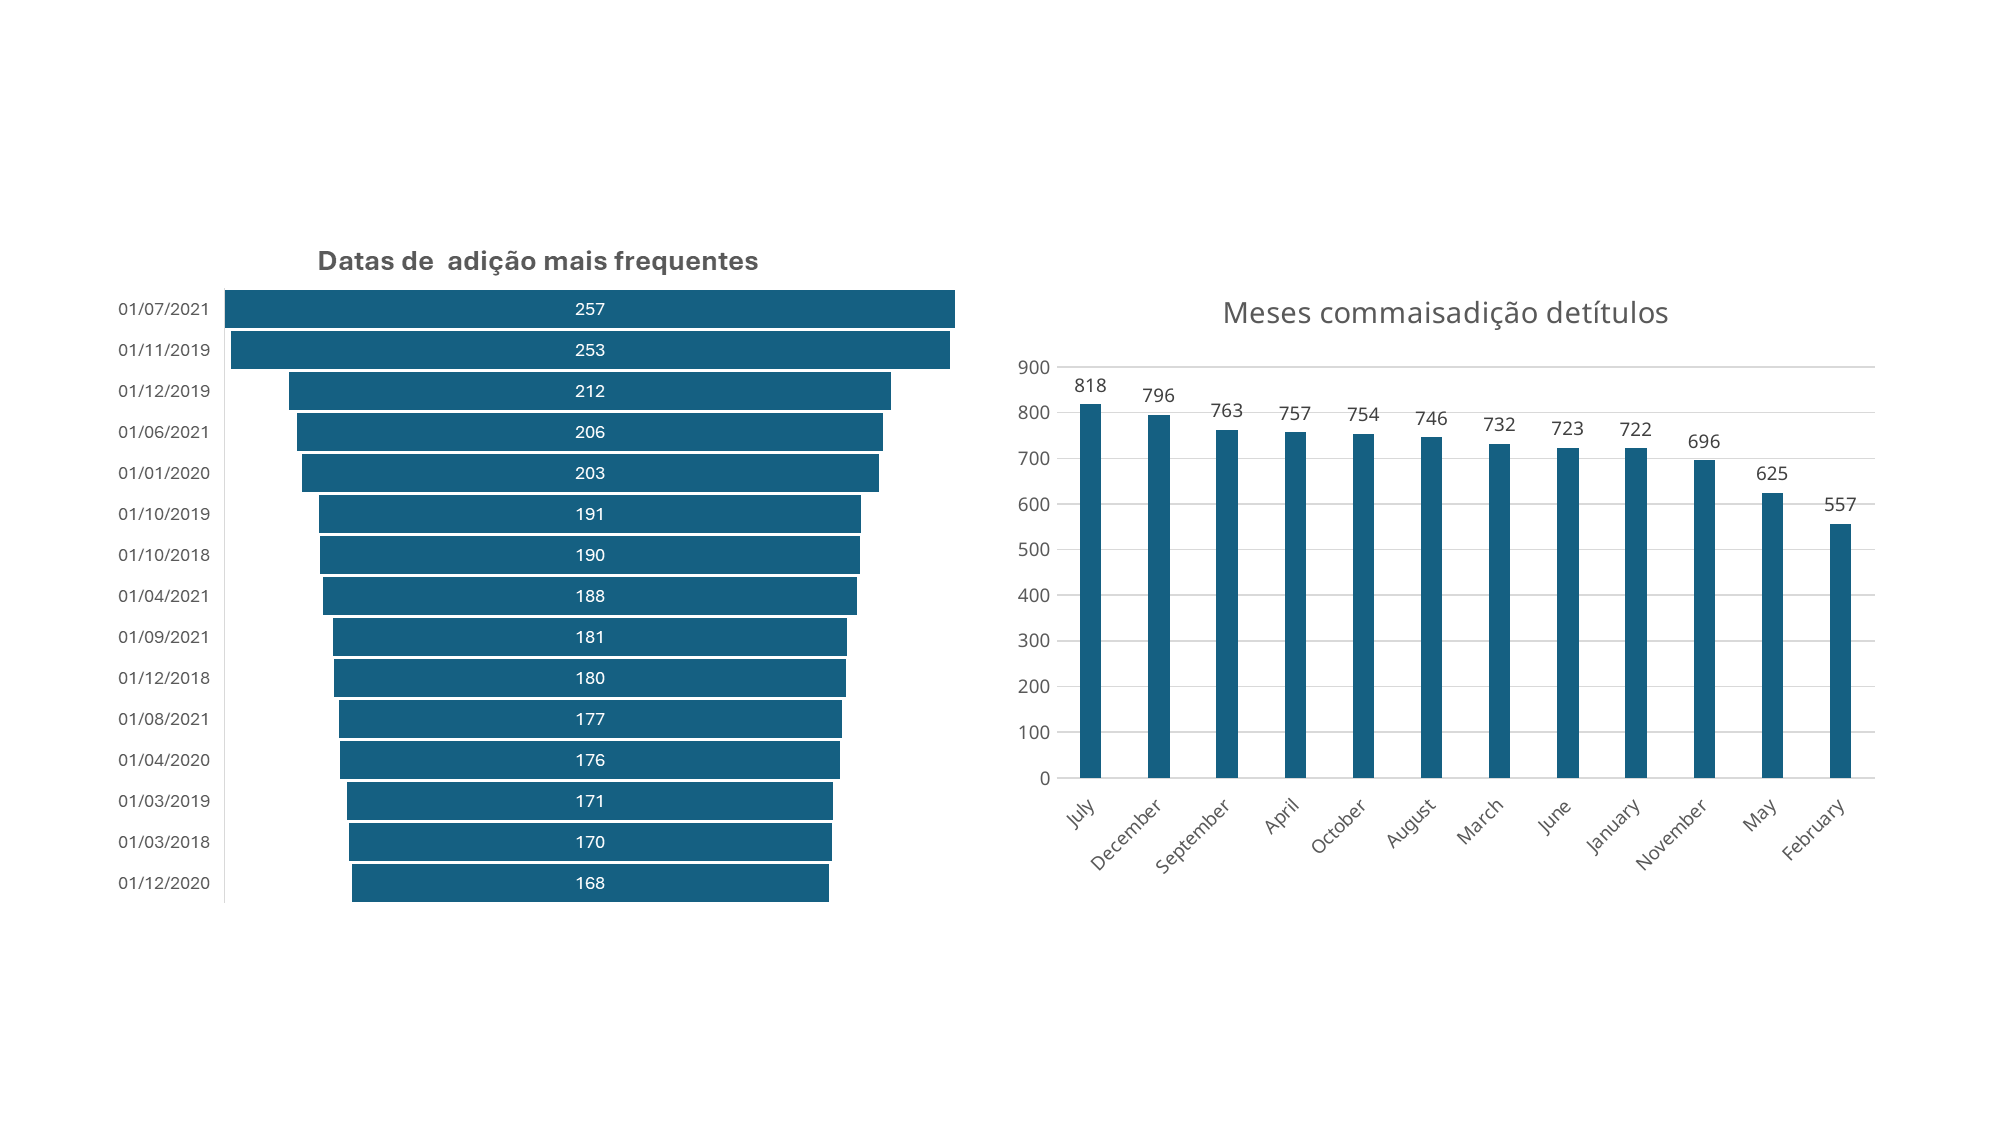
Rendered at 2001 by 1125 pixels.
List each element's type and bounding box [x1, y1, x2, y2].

picture [107, 232, 970, 918]
chart [999, 262, 1893, 893]
